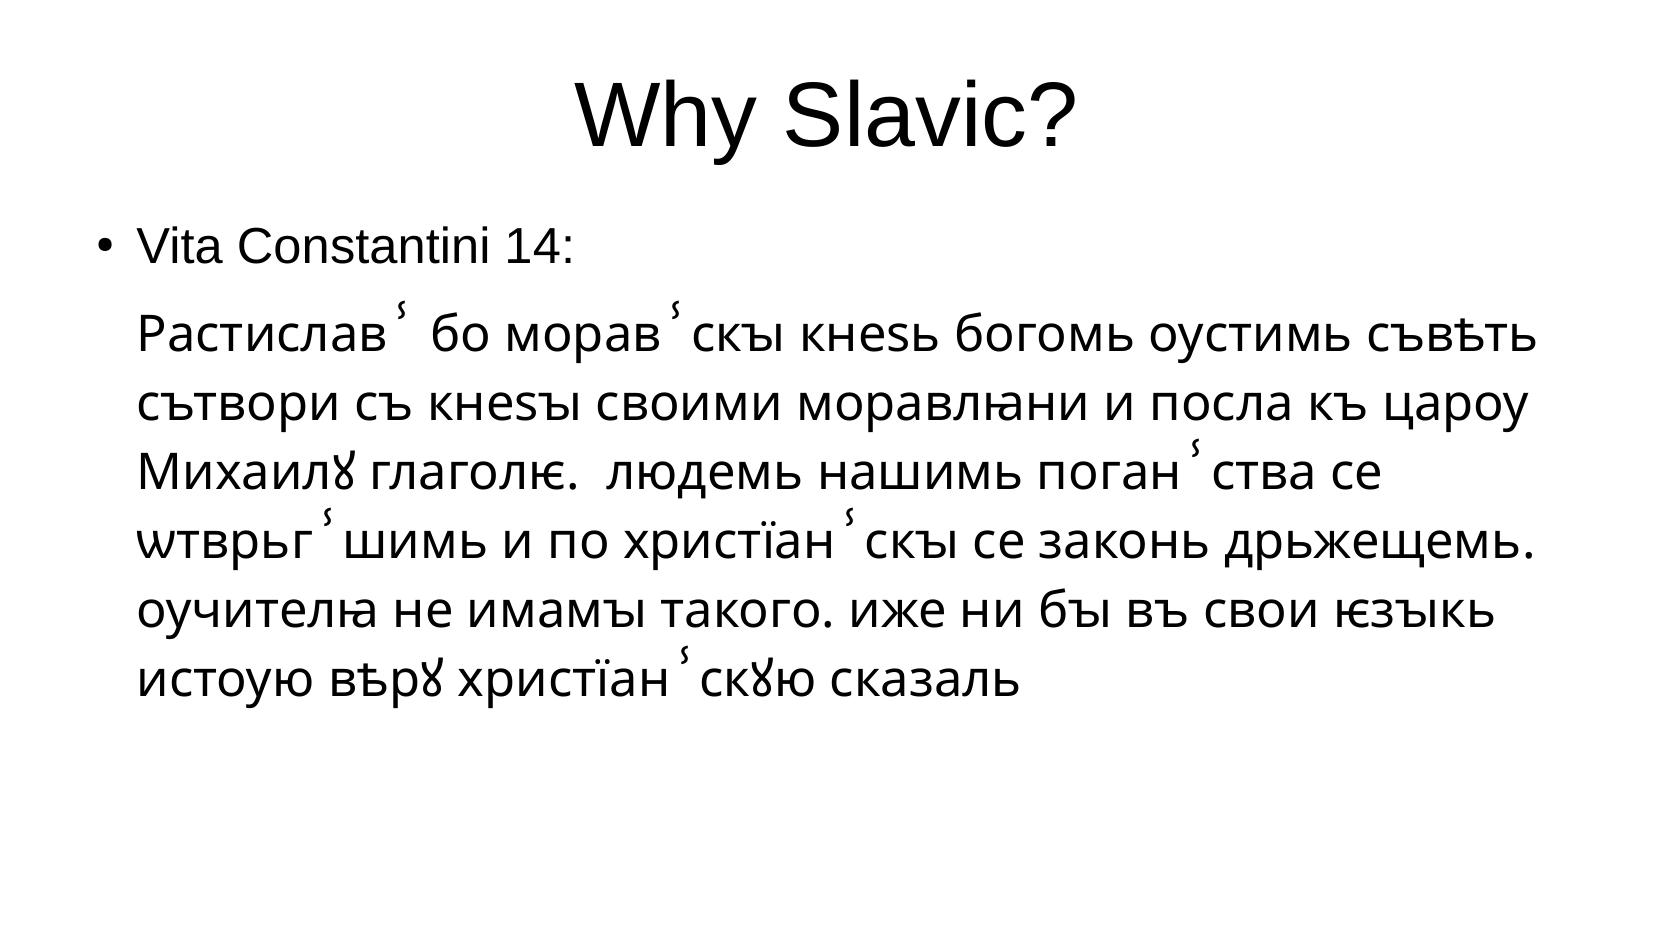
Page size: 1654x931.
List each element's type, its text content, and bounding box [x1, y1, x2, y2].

title Why Slavic? [82, 37, 1571, 193]
list Vita Constantini 14: Растиславⸯ бо моравⸯскꙑ кнеѕь богомь ѹстимь съвѣть сътвори съ кнеѕꙑ своими моравлꙗни и посла къ царѹ Михаилꙋ глаголѥ. людемь нашимь поганⸯства се ѡтврьгⸯшимь и по христїанⸯскꙑ се законь дрьжещемь. ѹчителꙗ не имамꙑ такого. иже ни бꙑ въ свои ѥзꙑкь истѹю вѣрꙋ христїанⸯскꙋю сказаль [82, 217, 1571, 758]
